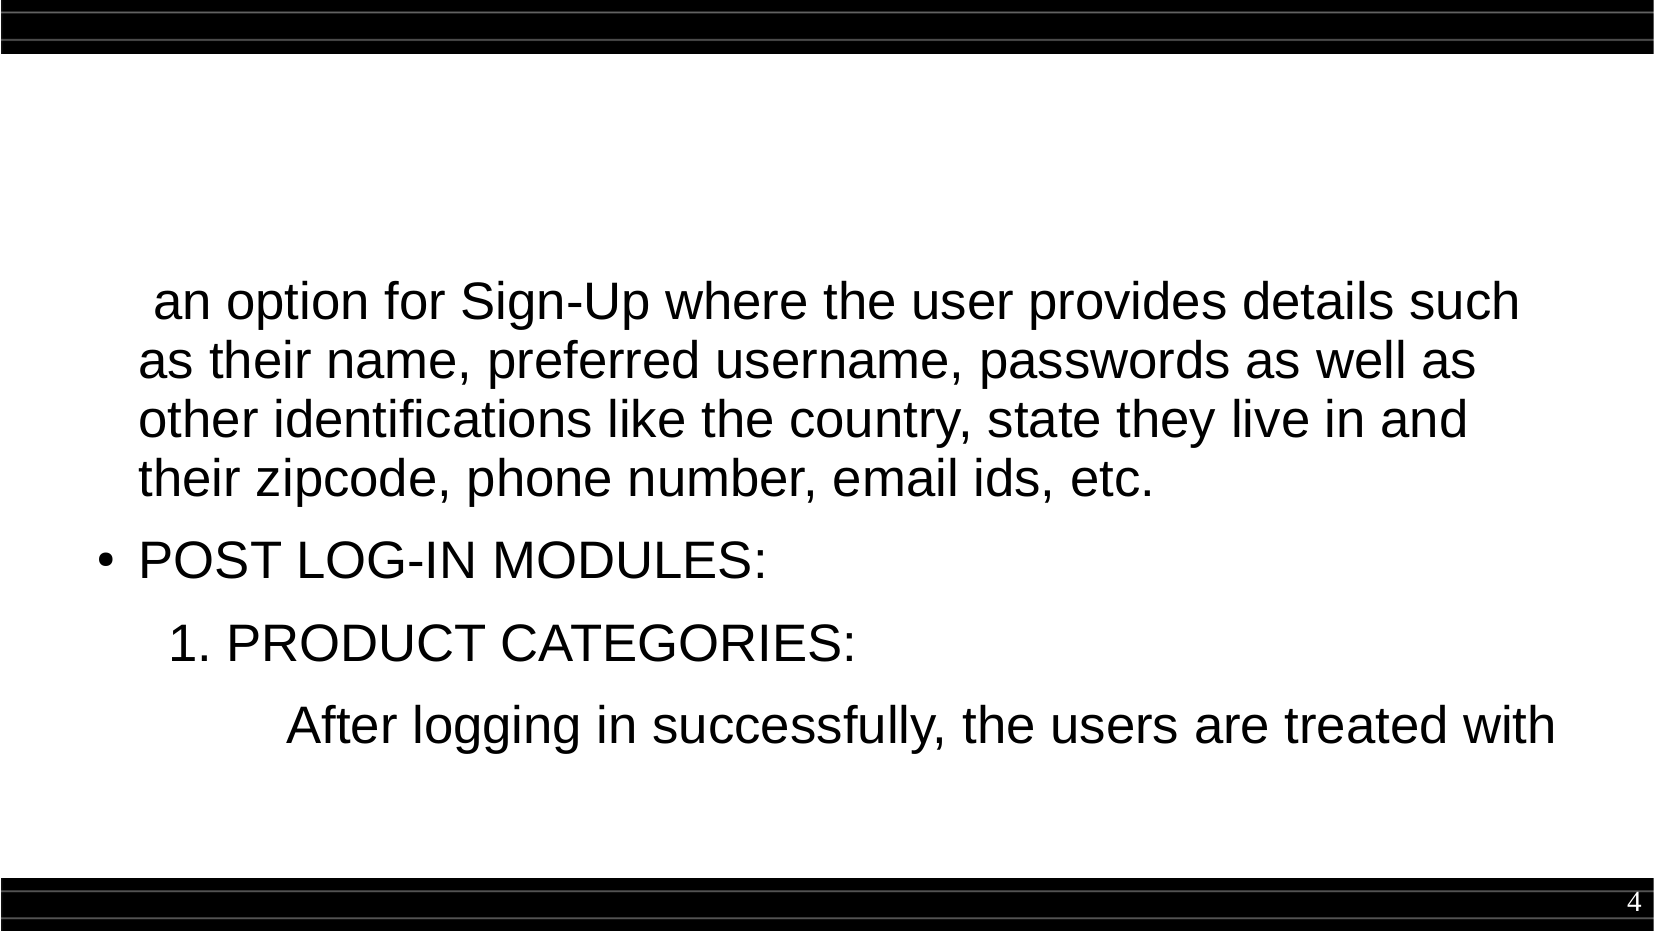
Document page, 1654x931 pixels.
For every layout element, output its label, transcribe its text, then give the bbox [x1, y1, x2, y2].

list an option for Sign-Up where the user provides details such as their name, preferred username, passwords as well as other identifications like the country, state they live in and their zipcode, phone number, email ids, etc. POST LOG-IN MODULES: 1. PRODUCT CATEGORIES: After logging in successfully, the users are treated with [82, 271, 1571, 758]
picture [1, 878, 1654, 931]
picture [1, 0, 1654, 54]
